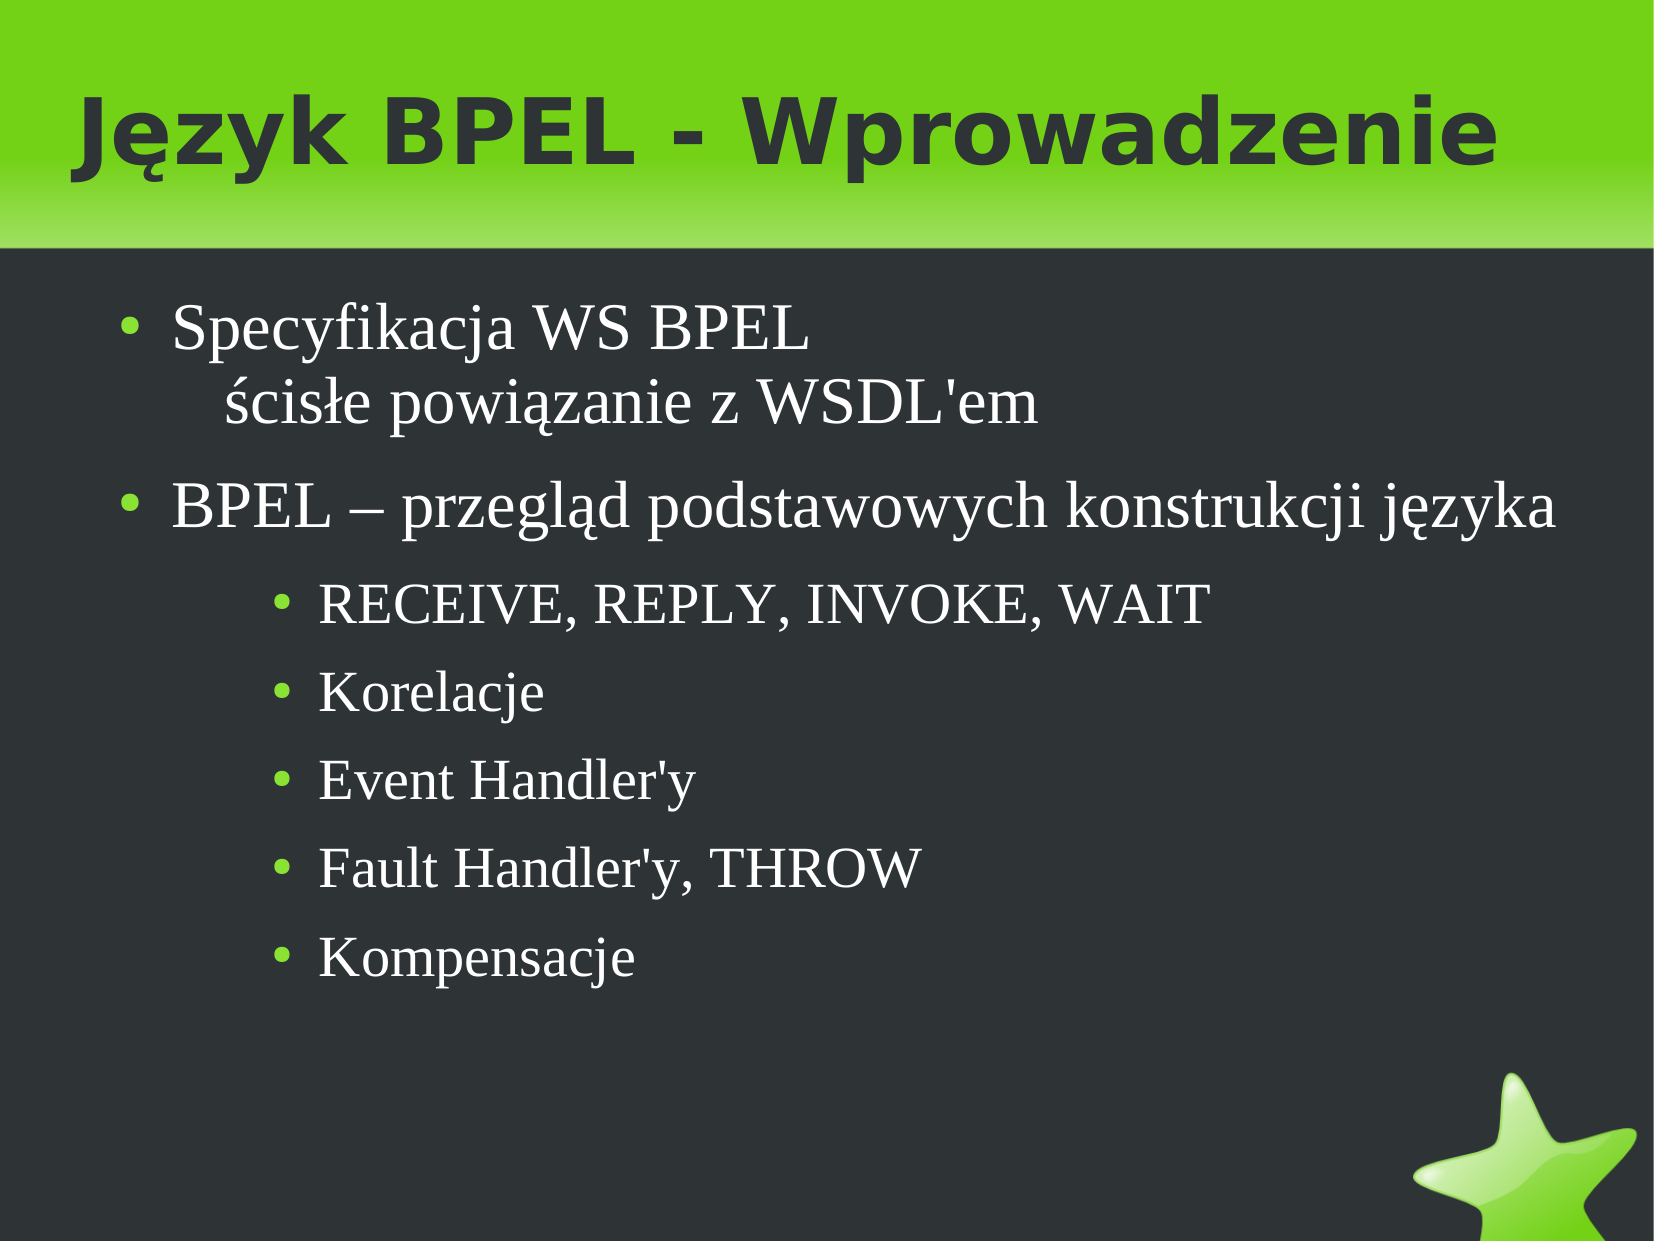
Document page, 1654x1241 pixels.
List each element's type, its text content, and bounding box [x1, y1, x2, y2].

title Język BPEL - Wprowadzenie [76, 36, 1565, 229]
picture [0, 0, 1654, 1241]
list Specyfikacja WS BPEL ścisłe powiązanie z WSDL'em BPEL – przegląd podstawowych konstrukcji języka RECEIVE, REPLY, INVOKE, WAIT Korelacje Event Handler'y Fault Handler'y, THROW Kompensacje [82, 290, 1571, 1094]
